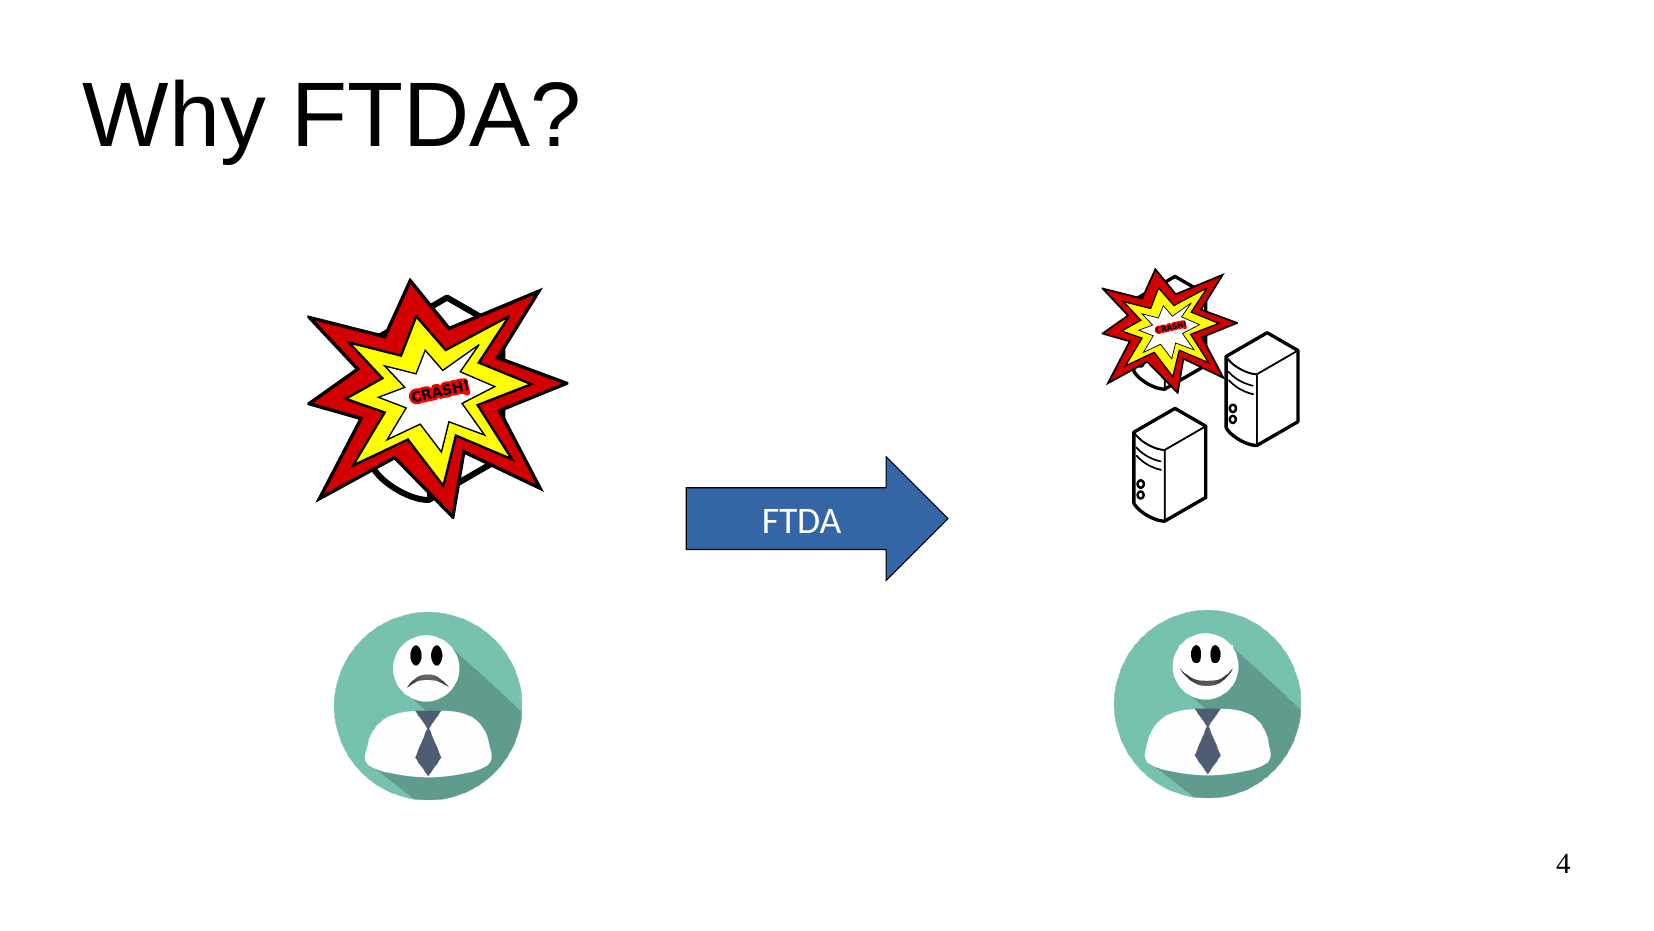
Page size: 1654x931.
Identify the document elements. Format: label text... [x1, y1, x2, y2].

title Why FTDA? [82, 37, 1571, 193]
picture [1114, 610, 1301, 798]
text_box FTDA [686, 456, 948, 581]
picture [1132, 406, 1208, 523]
picture [307, 278, 569, 519]
picture [1101, 268, 1300, 448]
picture [334, 612, 522, 800]
